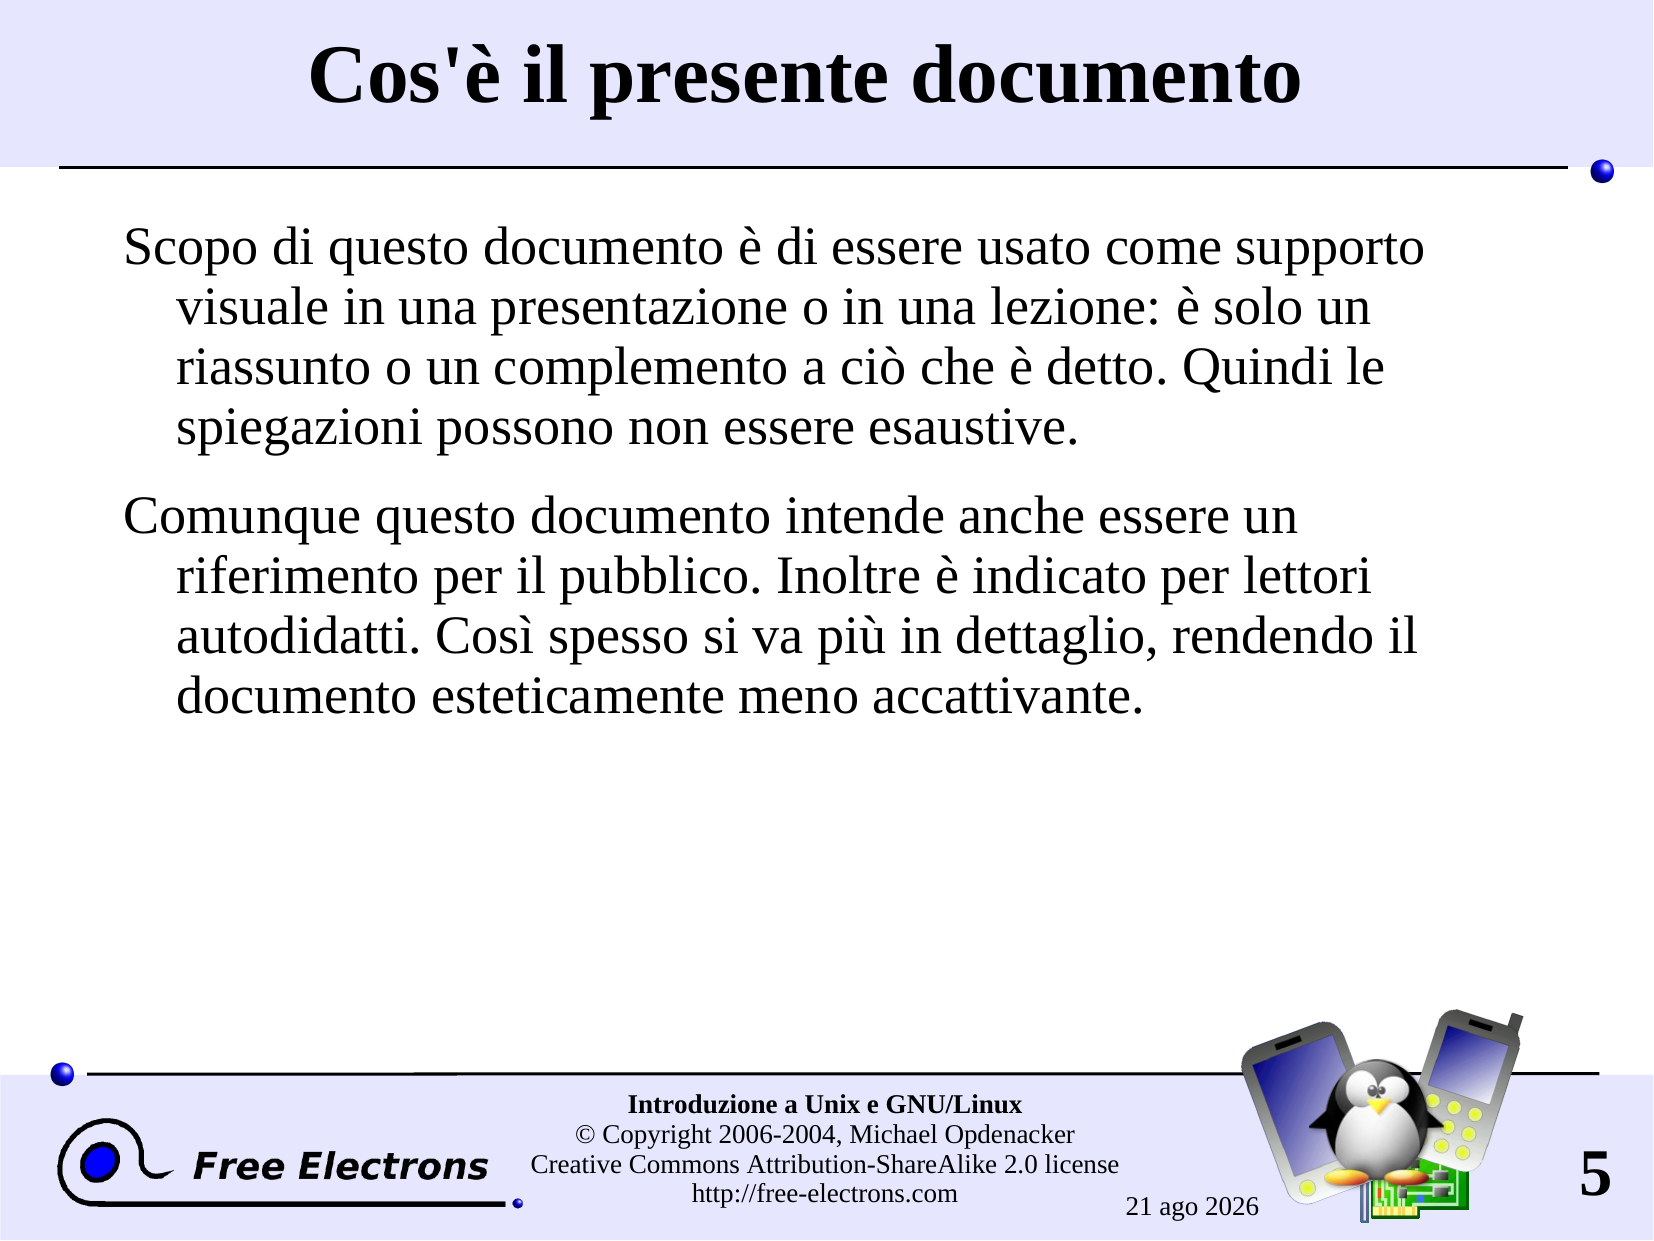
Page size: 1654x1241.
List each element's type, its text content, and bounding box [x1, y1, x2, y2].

title Cos'è il presente documento [60, 20, 1551, 130]
picture [1231, 1007, 1538, 1241]
list Scopo di questo documento è di essere usato come supporto visuale in una presentazione o in una lezione: è solo un riassunto o un complemento a ciò che è detto. Quindi le spiegazioni possono non essere esaustive. Comunque questo documento intende anche essere un riferimento per il pubblico. Inoltre è indicato per lettori autodidatti. Così spesso si va più in dettaglio, rendendo il documento esteticamente meno accattivante. [105, 216, 1518, 1066]
picture [50, 1107, 527, 1216]
